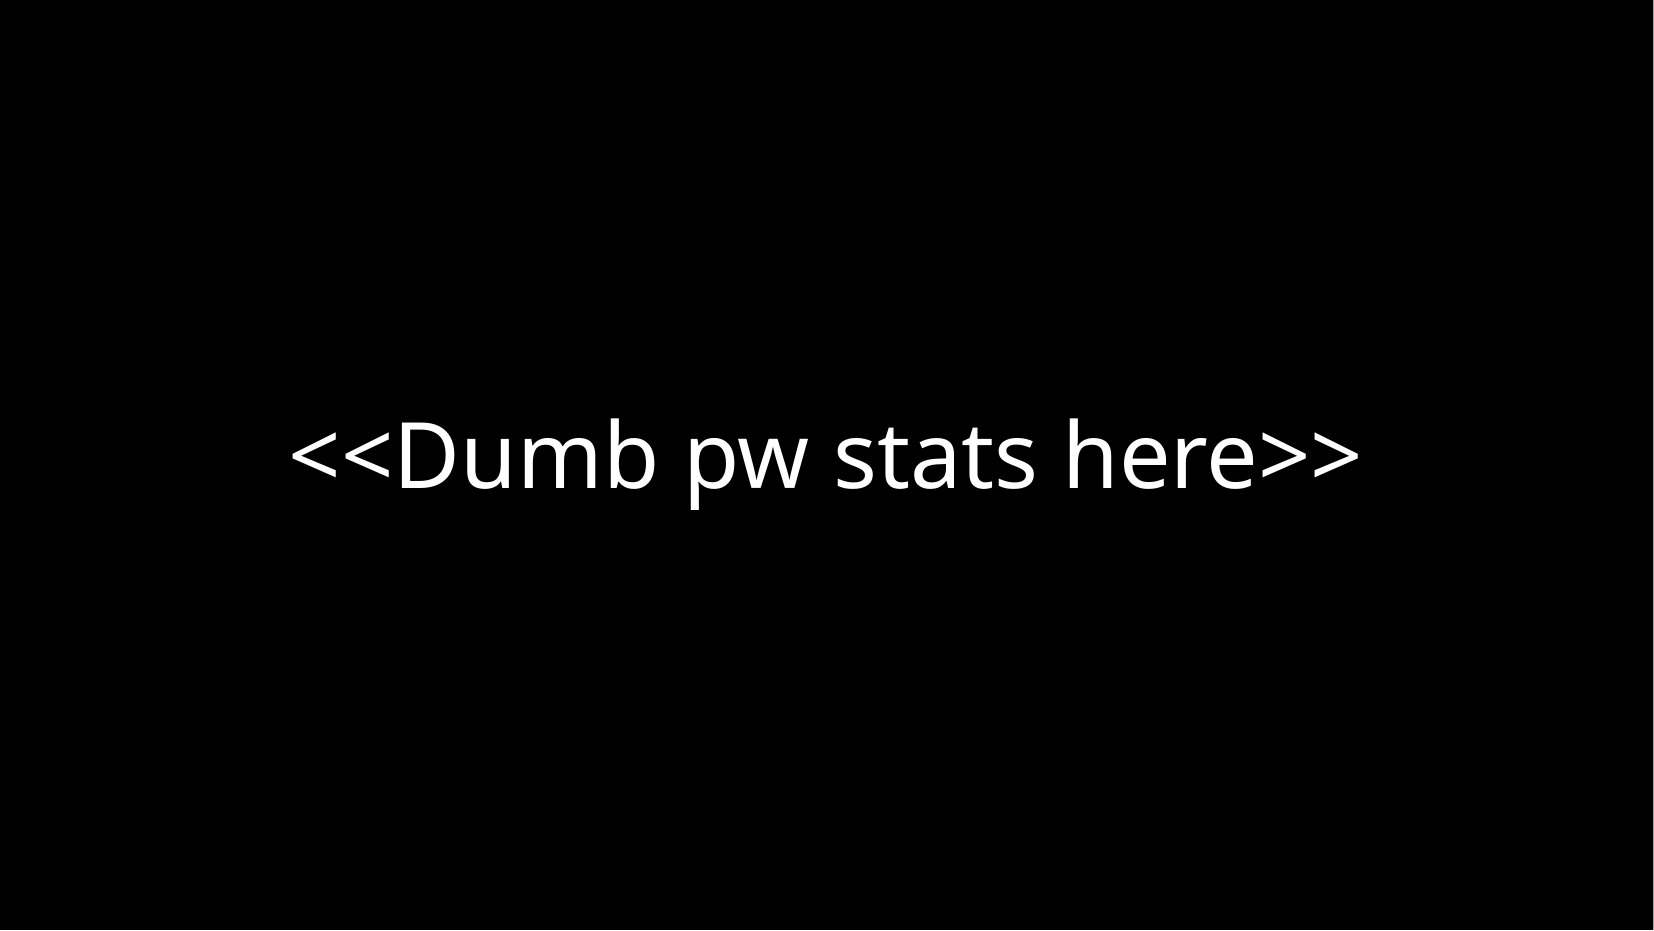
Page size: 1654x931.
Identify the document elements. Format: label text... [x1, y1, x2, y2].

title <<Dumb pw stats here>> [82, 375, 1571, 531]
